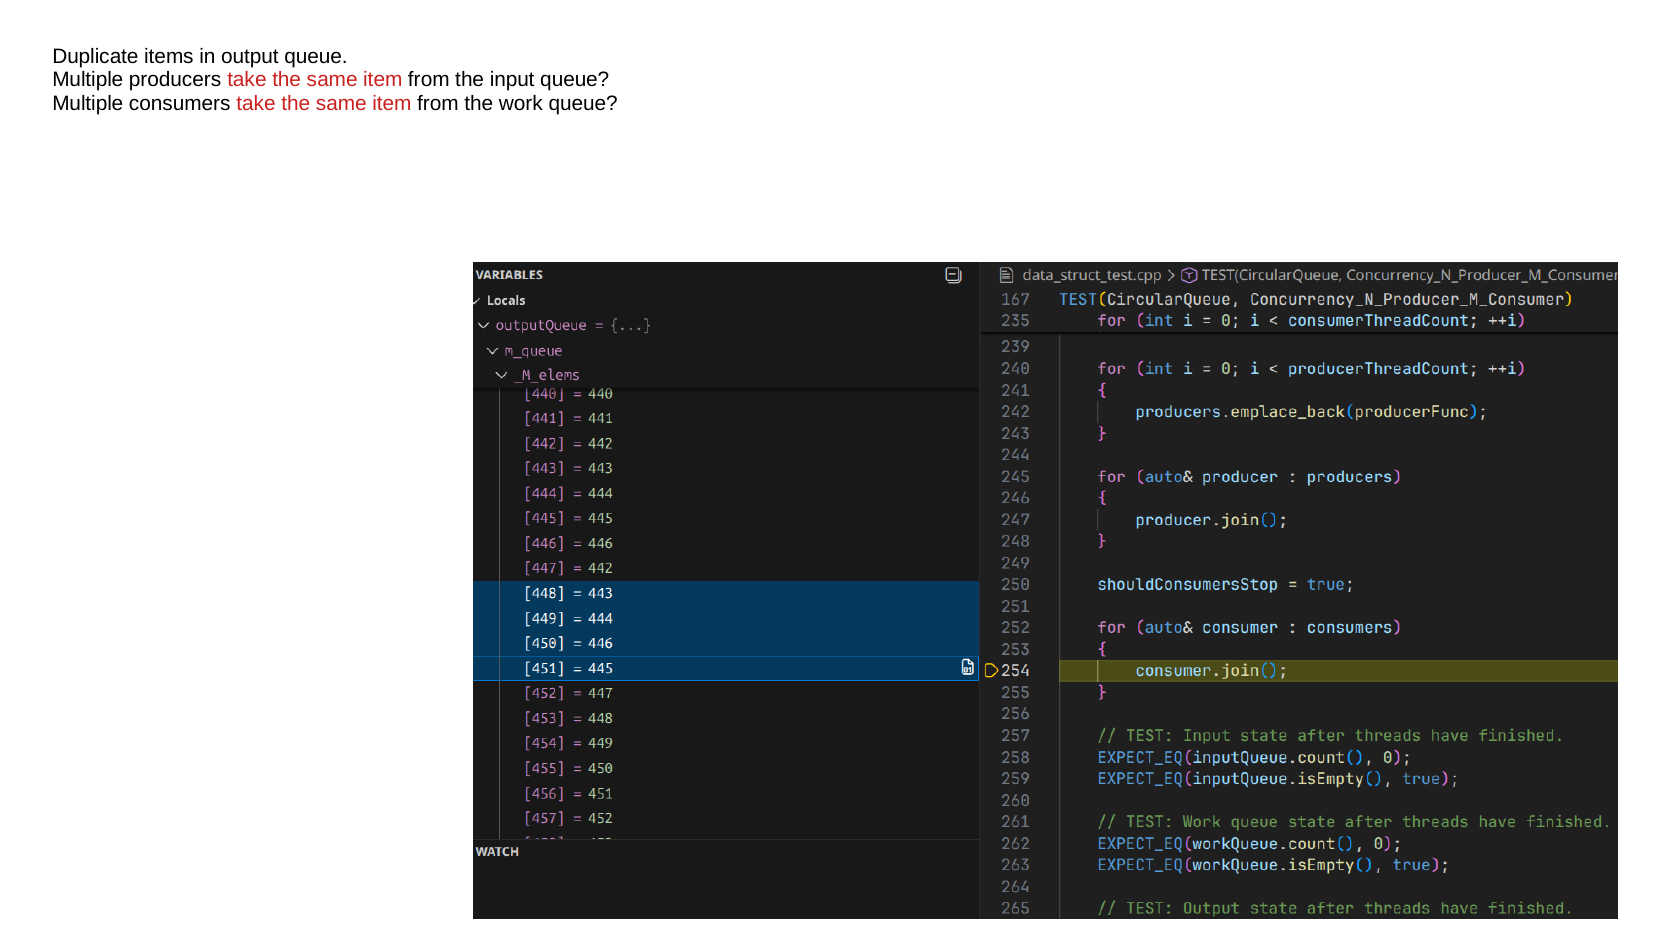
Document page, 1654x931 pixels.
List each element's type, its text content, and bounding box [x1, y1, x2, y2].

text_box Duplicate items in output queue. Multiple producers take the same item from the input queue? Multiple consumers take the same item from the work queue? [37, 37, 1051, 123]
picture [473, 262, 1618, 919]
